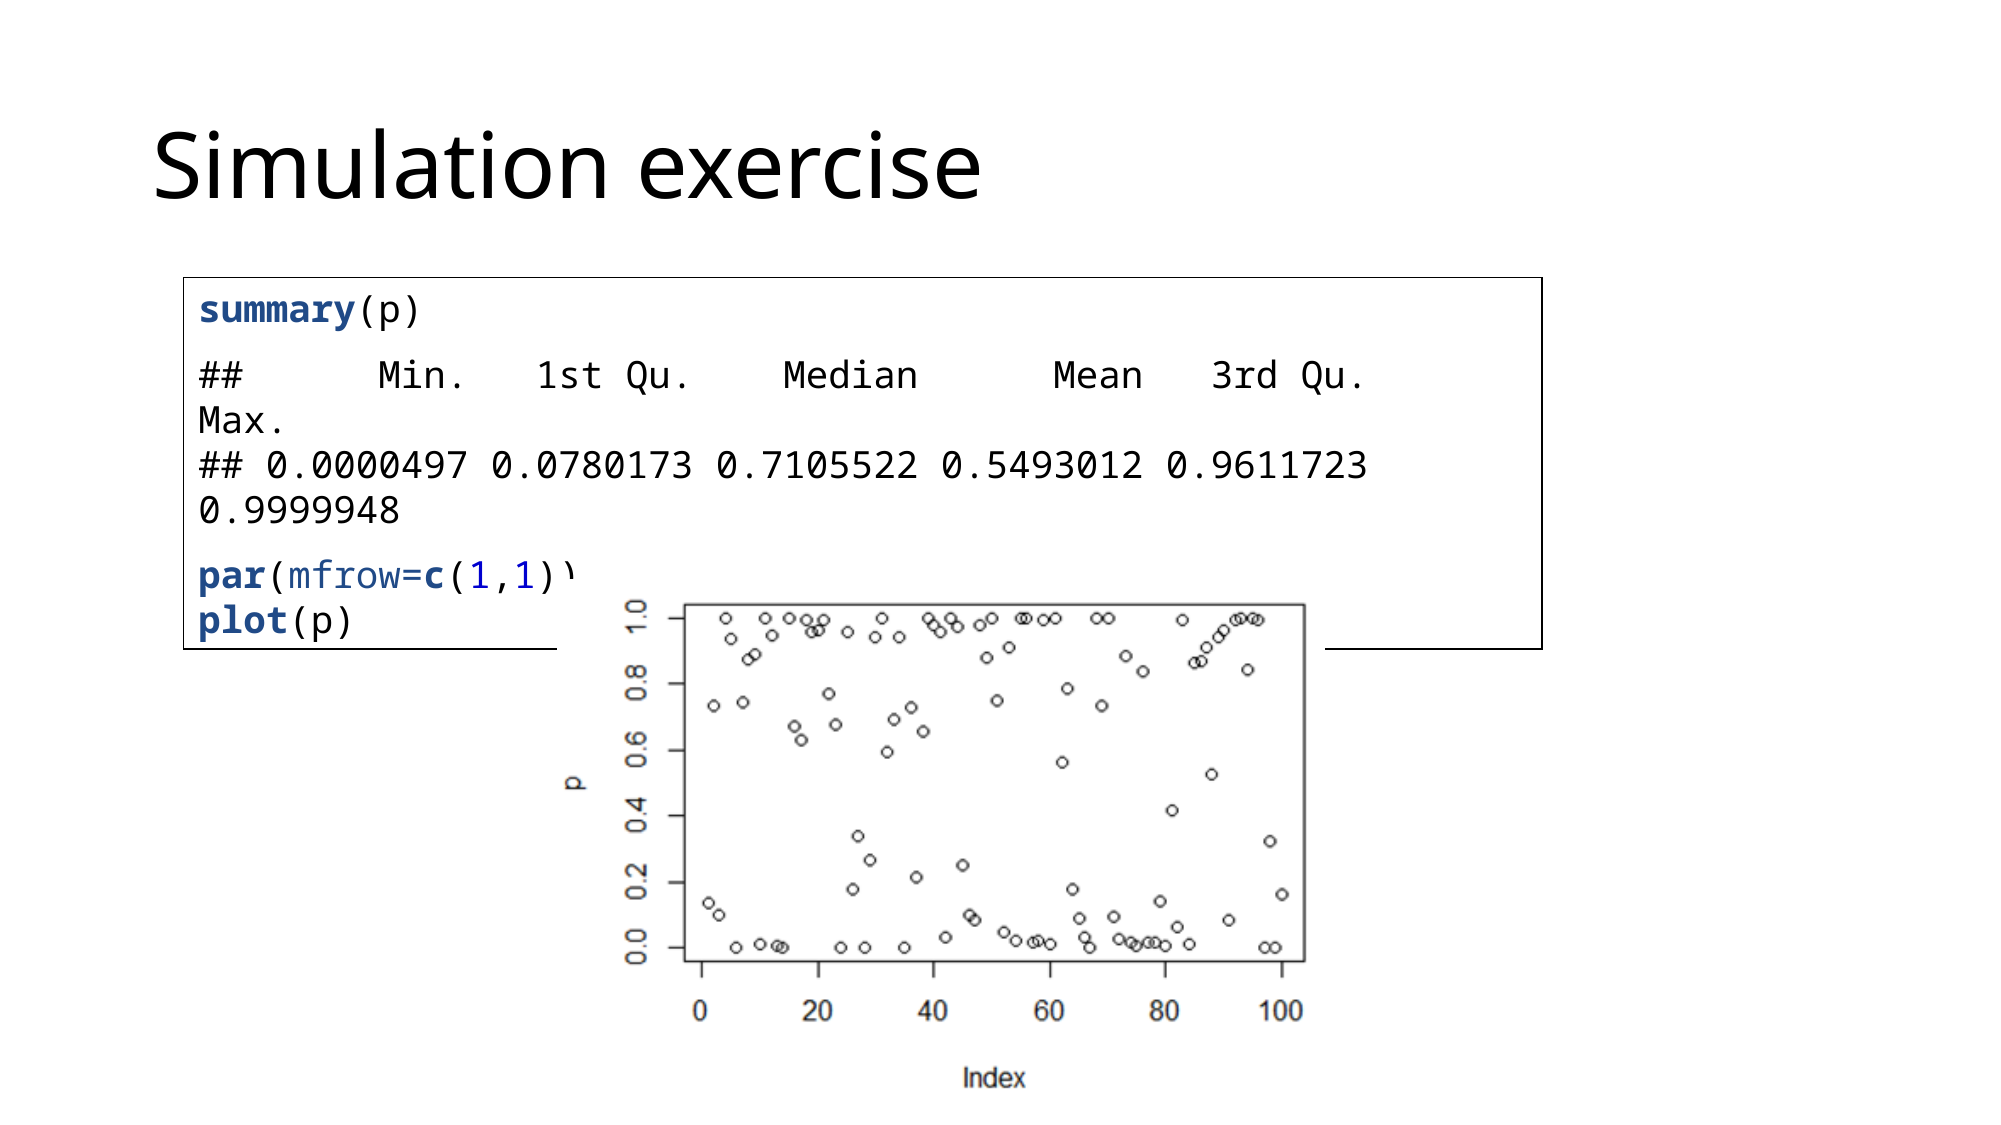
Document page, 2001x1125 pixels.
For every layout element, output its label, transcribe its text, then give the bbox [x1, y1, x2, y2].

picture [557, 579, 1325, 1112]
text_box summary(p) ## Min. 1st Qu. Median Mean 3rd Qu. Max. ## 0.0000497 0.0780173 0.7105522 0.5493012 0.9611723 0.9999948 par(mfrow=c(1,1)) plot(p) [183, 277, 1543, 562]
title Simulation exercise [137, 59, 1863, 278]
